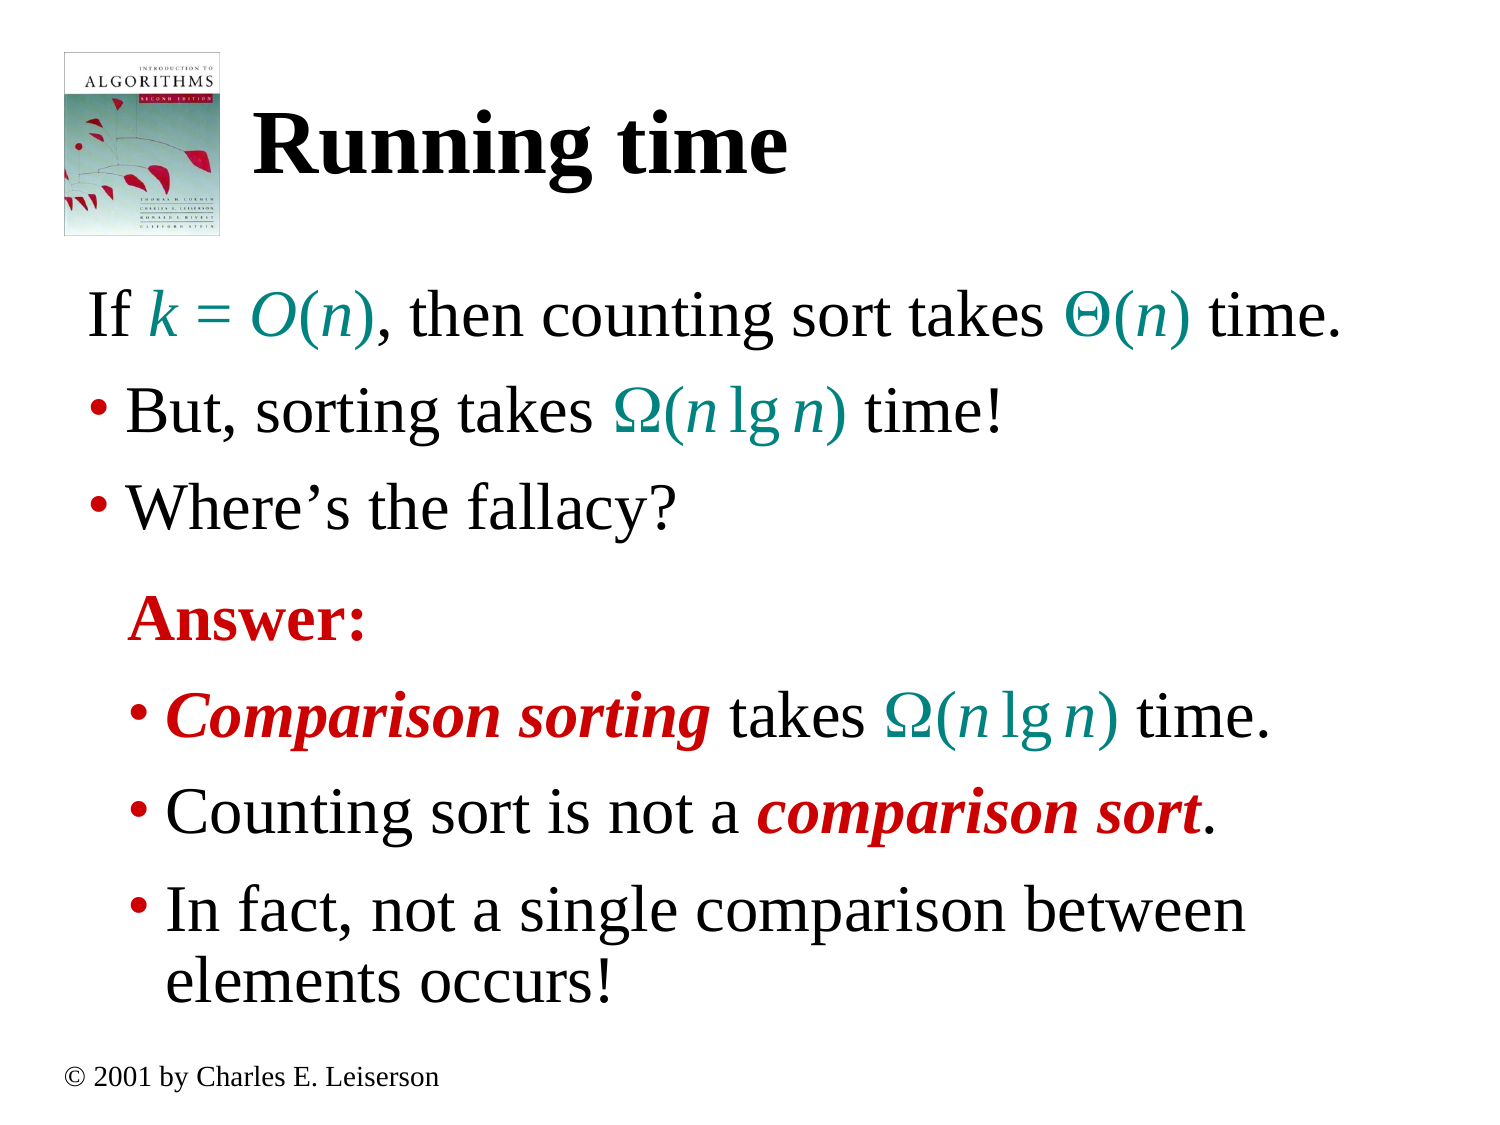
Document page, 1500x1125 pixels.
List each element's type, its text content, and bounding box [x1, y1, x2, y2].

picture [64, 52, 220, 236]
text_box Answer: Comparison sorting takes (n lg n) time. Counting sort is not a comparison sort. In fact, not a single comparison between elements occurs! [112, 575, 1395, 1026]
title Running time [237, 49, 1475, 238]
text_box If k = O(n), then counting sort takes (n) time. But, sorting takes (n lg n) time! Where’s the fallacy? [72, 270, 1435, 552]
